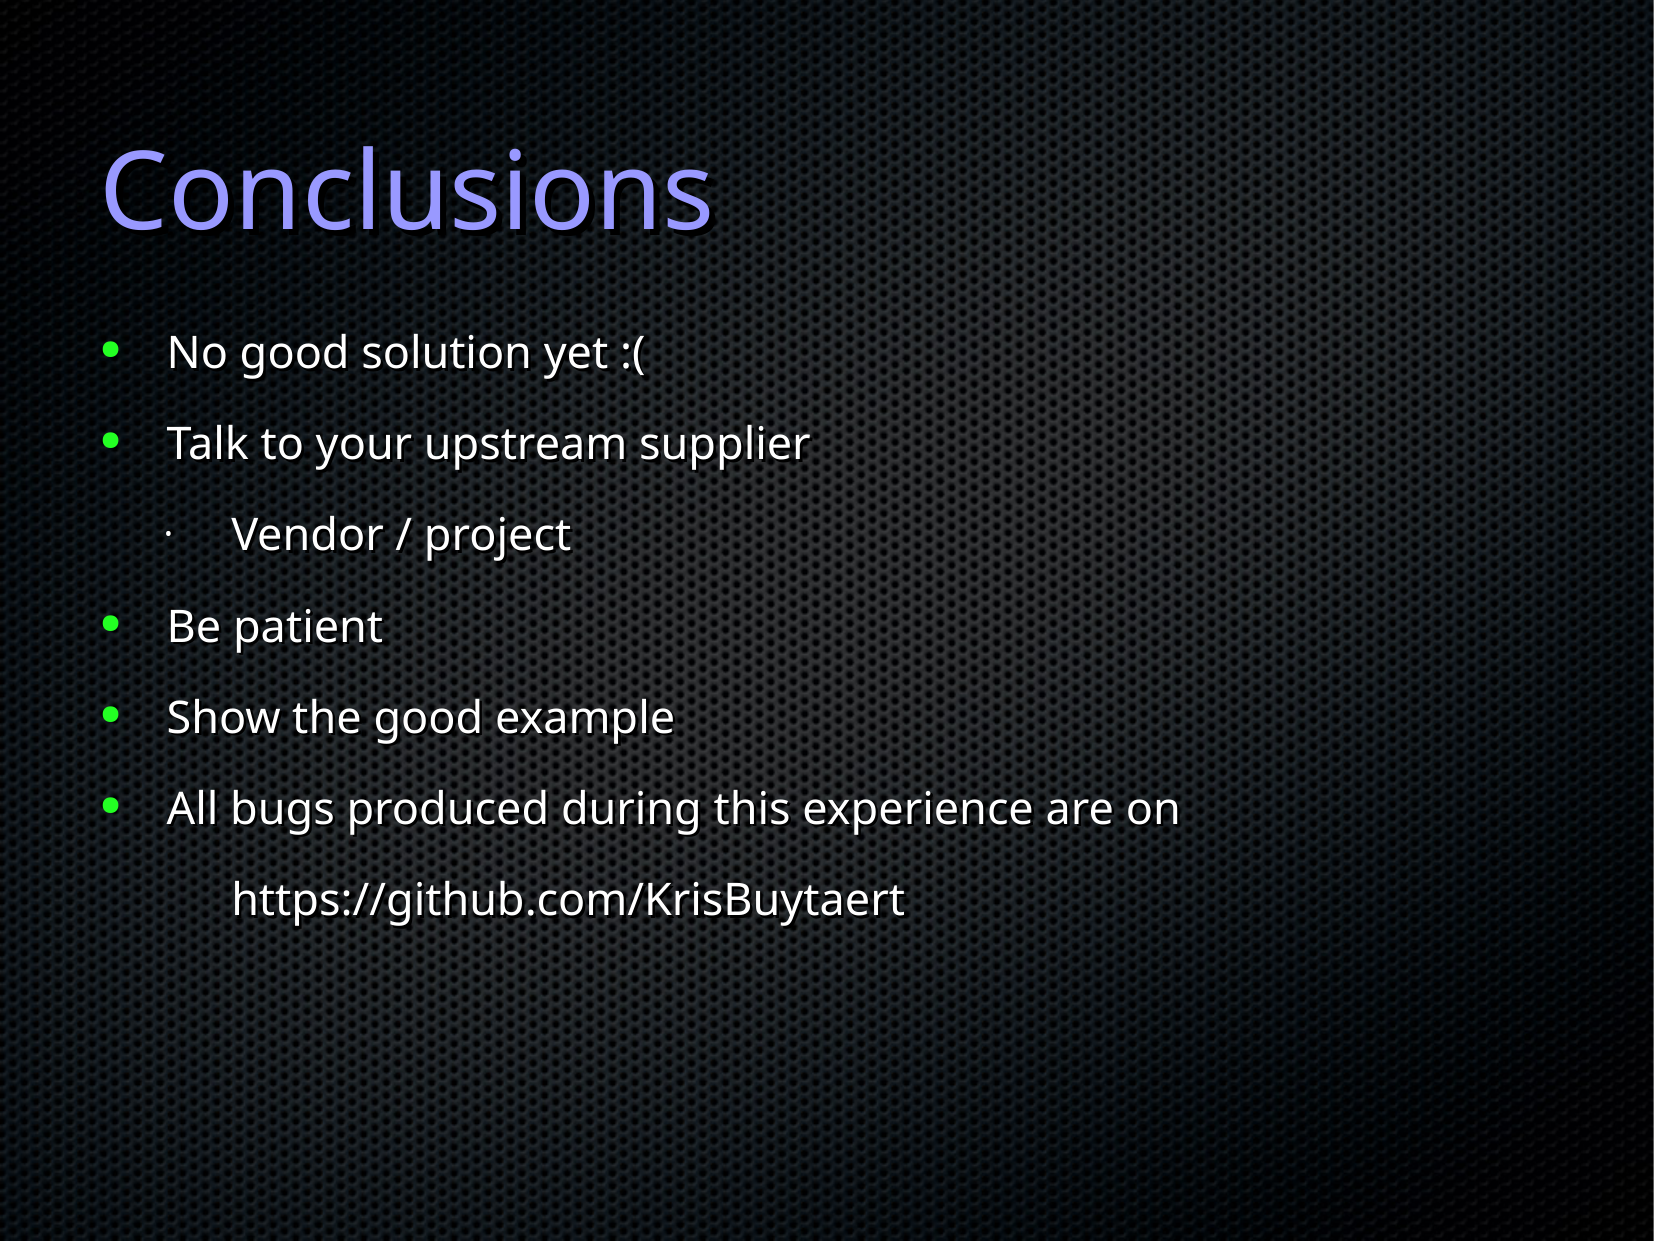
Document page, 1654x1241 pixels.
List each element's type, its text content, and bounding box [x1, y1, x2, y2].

picture [0, 0, 1654, 1241]
list No good solution yet :( Talk to your upstream supplier Vendor / project Be patient Show the good example All bugs produced during this experience are on https://github.com/KrisBuytaert [100, 320, 1554, 1191]
title Conclusions [100, 32, 1554, 320]
